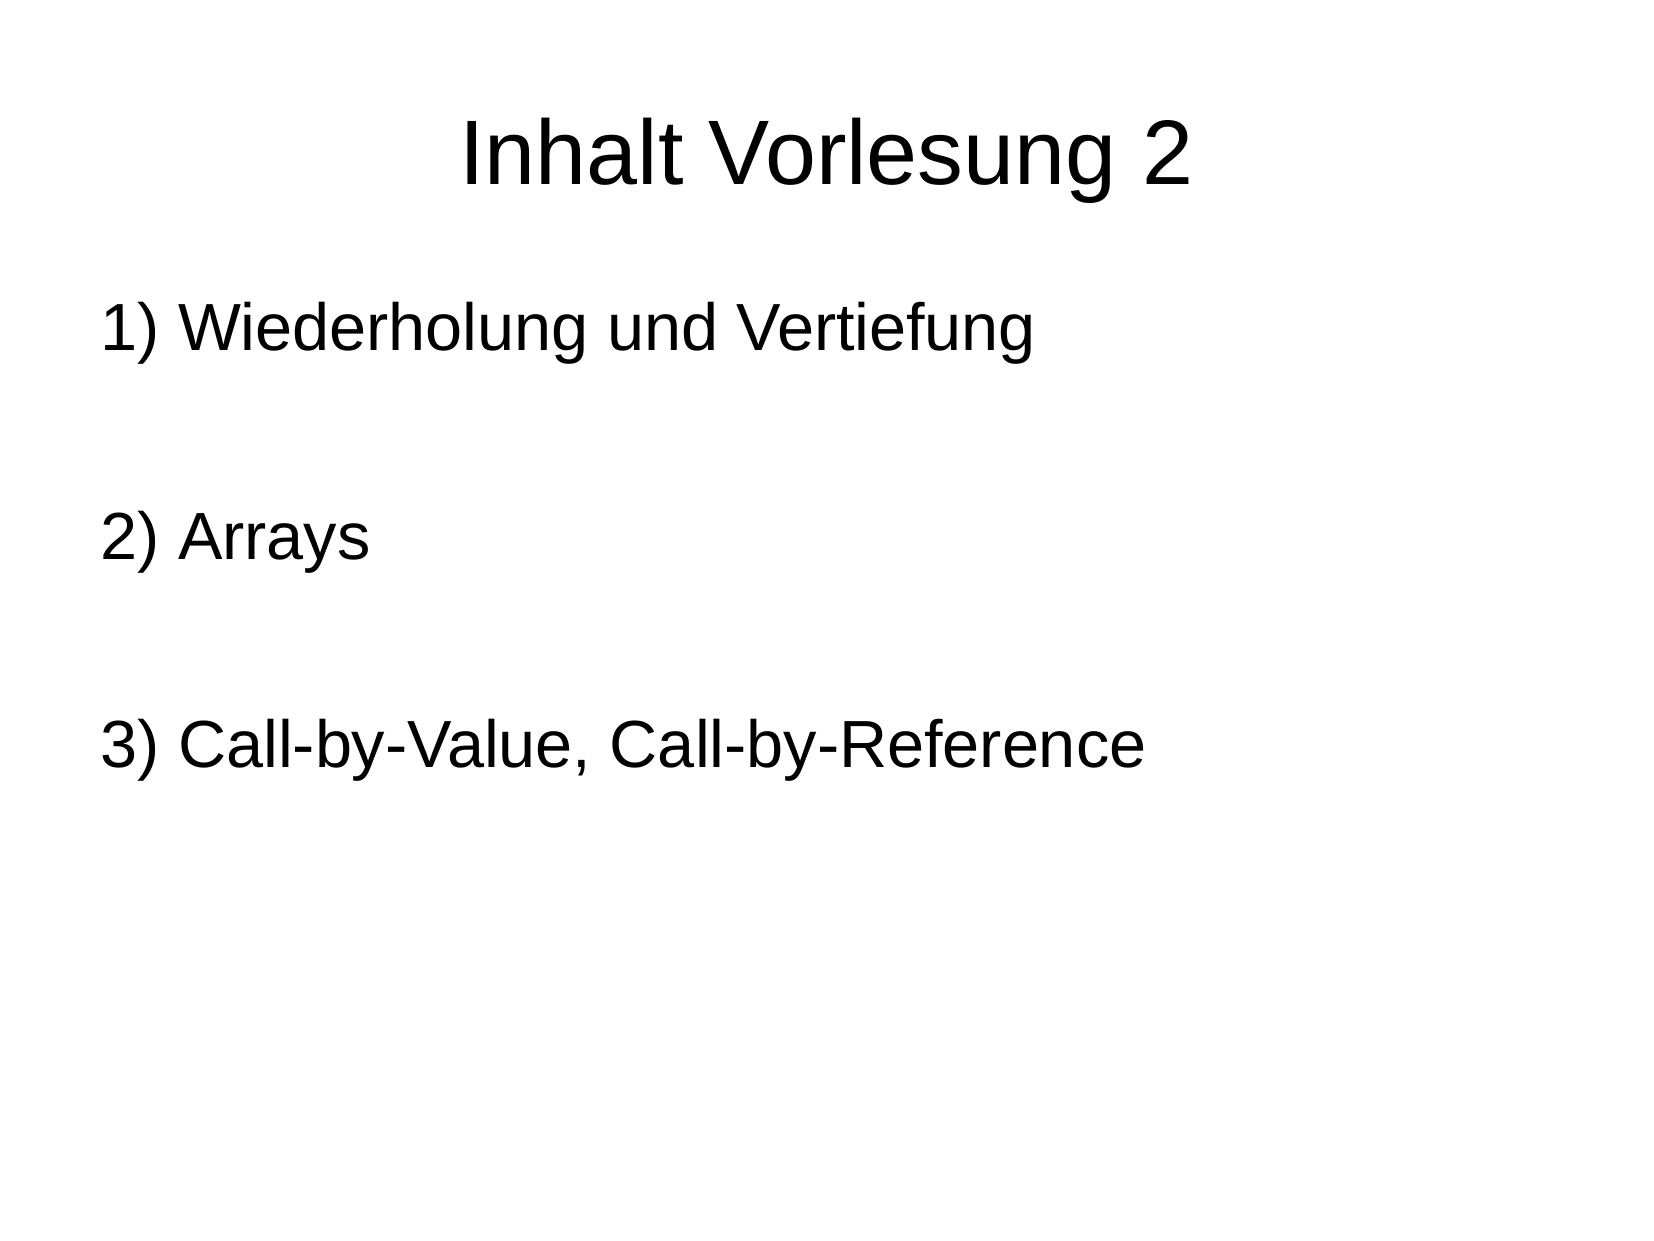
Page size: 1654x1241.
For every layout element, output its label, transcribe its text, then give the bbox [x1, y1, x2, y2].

list Wiederholung und Vertiefung Arrays Call-by-Value, Call-by-Reference [82, 290, 1571, 1010]
title Inhalt Vorlesung 2 [82, 49, 1571, 257]
